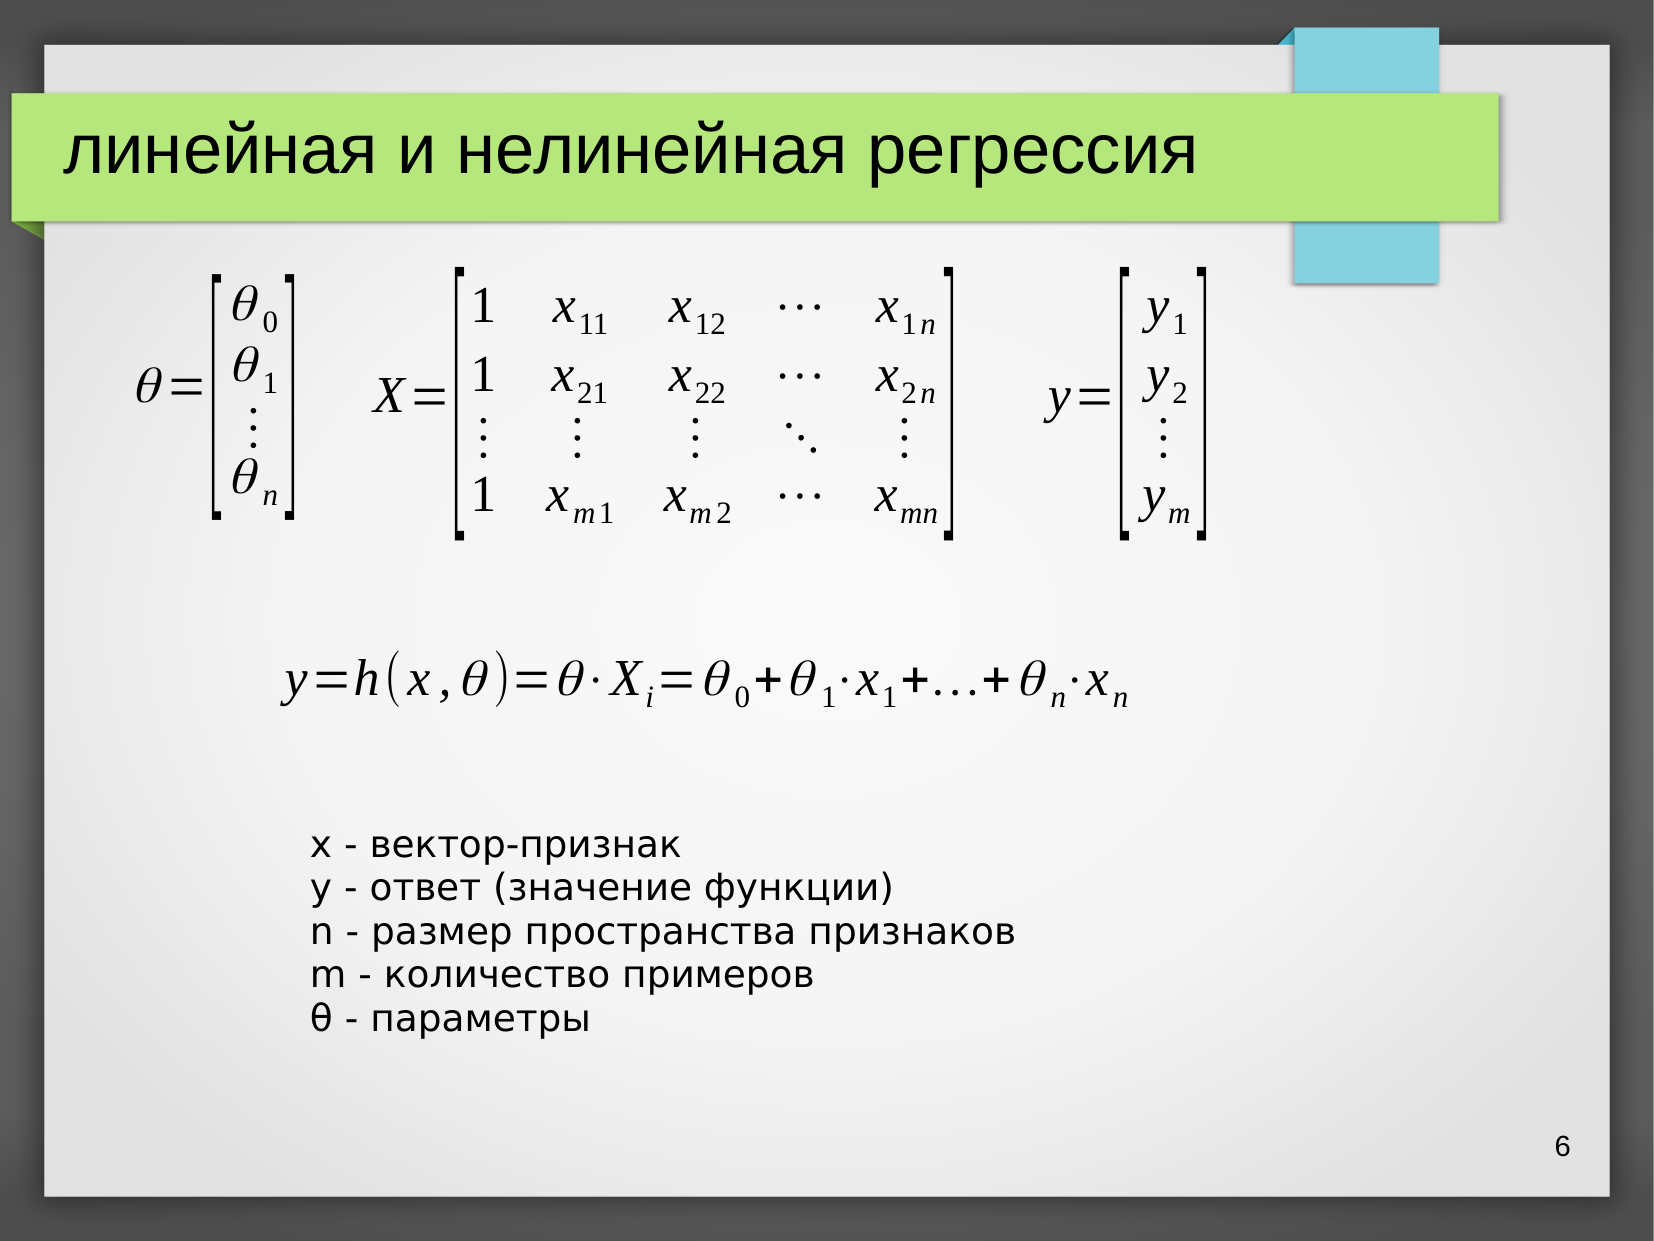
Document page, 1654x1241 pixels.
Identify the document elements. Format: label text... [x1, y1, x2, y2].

chart [271, 648, 1135, 715]
chart [124, 271, 305, 523]
text_box x - вектор-признак y - ответ (значение функции) n - размер пространства признаков m - количество примеров θ - параметры [295, 814, 1087, 1048]
title линейная и нелинейная регрессия [63, 106, 1469, 193]
chart [1034, 262, 1217, 544]
chart [362, 262, 964, 544]
picture [0, 0, 1654, 1241]
